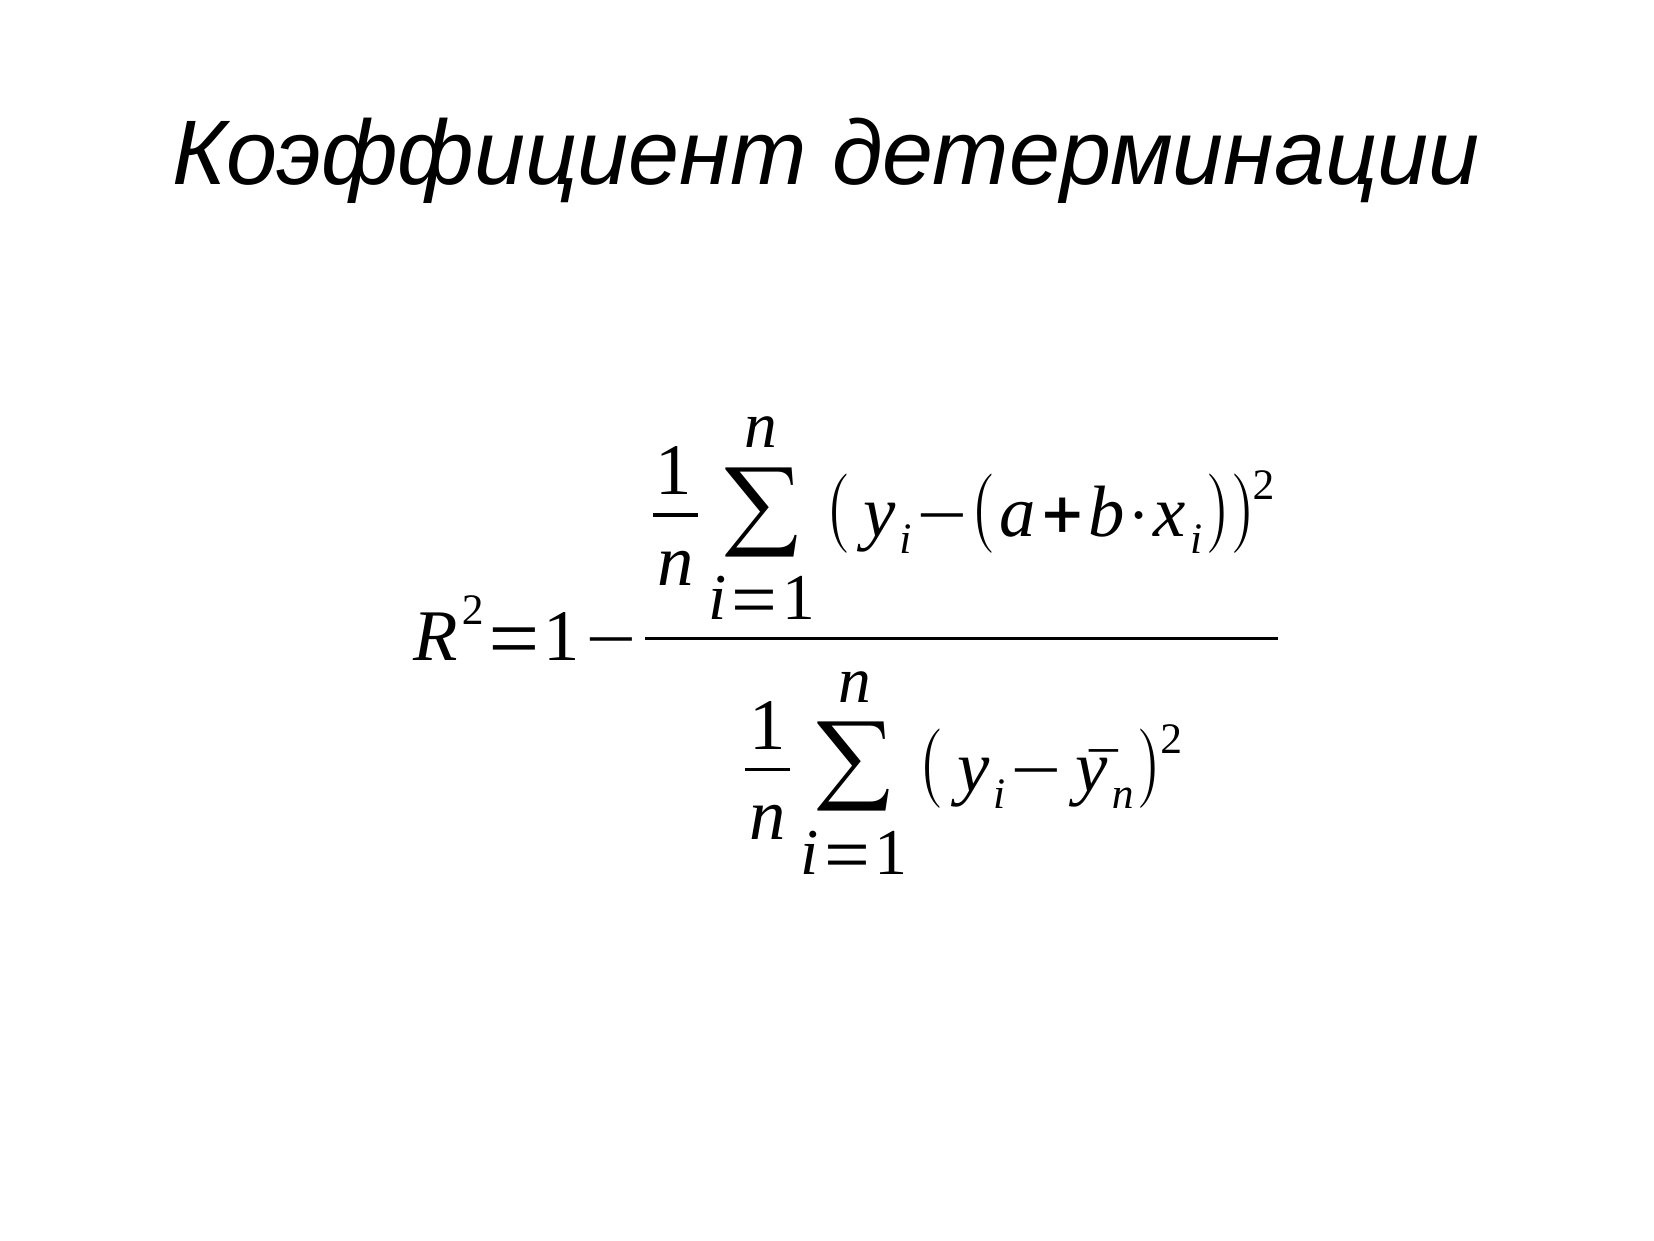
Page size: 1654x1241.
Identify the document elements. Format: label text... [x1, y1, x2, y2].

title Коэффициент детерминации [82, 49, 1571, 257]
chart [404, 389, 1288, 889]
